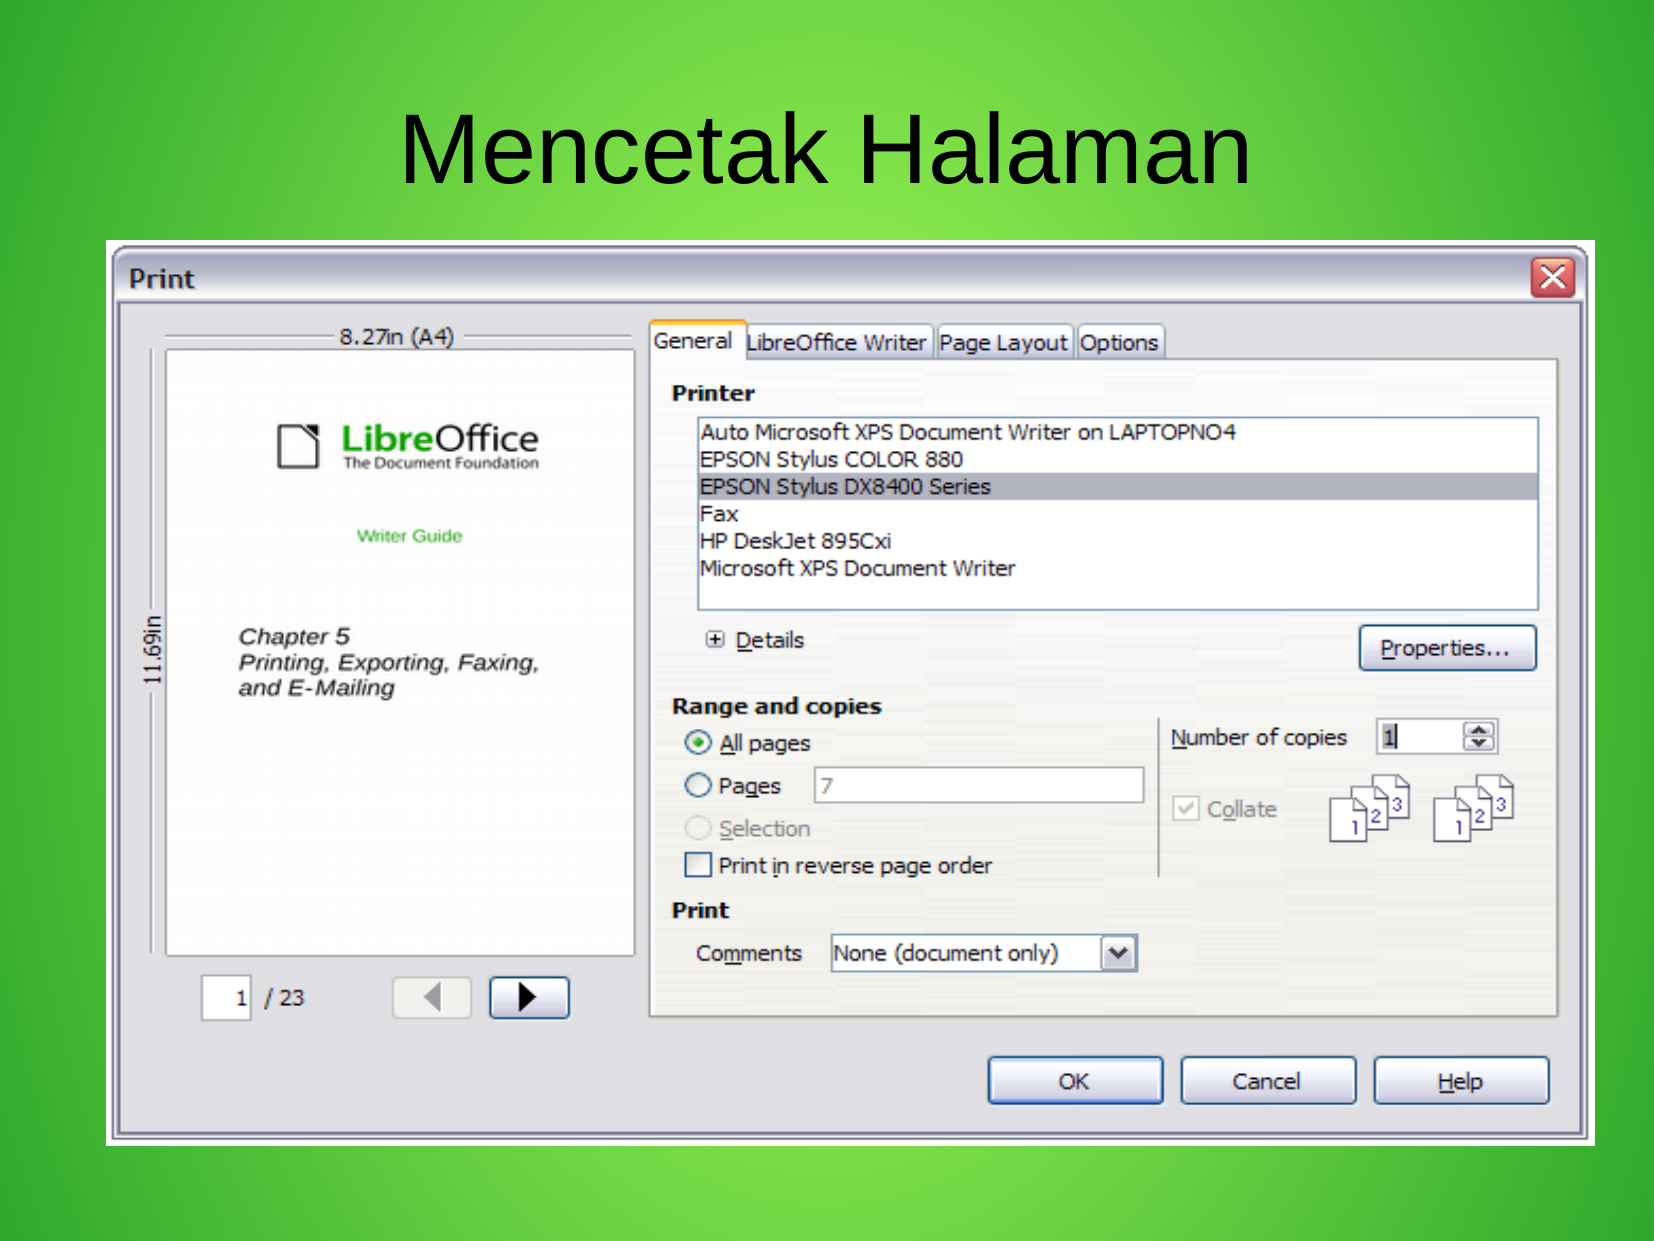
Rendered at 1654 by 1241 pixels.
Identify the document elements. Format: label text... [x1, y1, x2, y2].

picture [106, 240, 1595, 1146]
title Mencetak Halaman [82, 47, 1571, 252]
